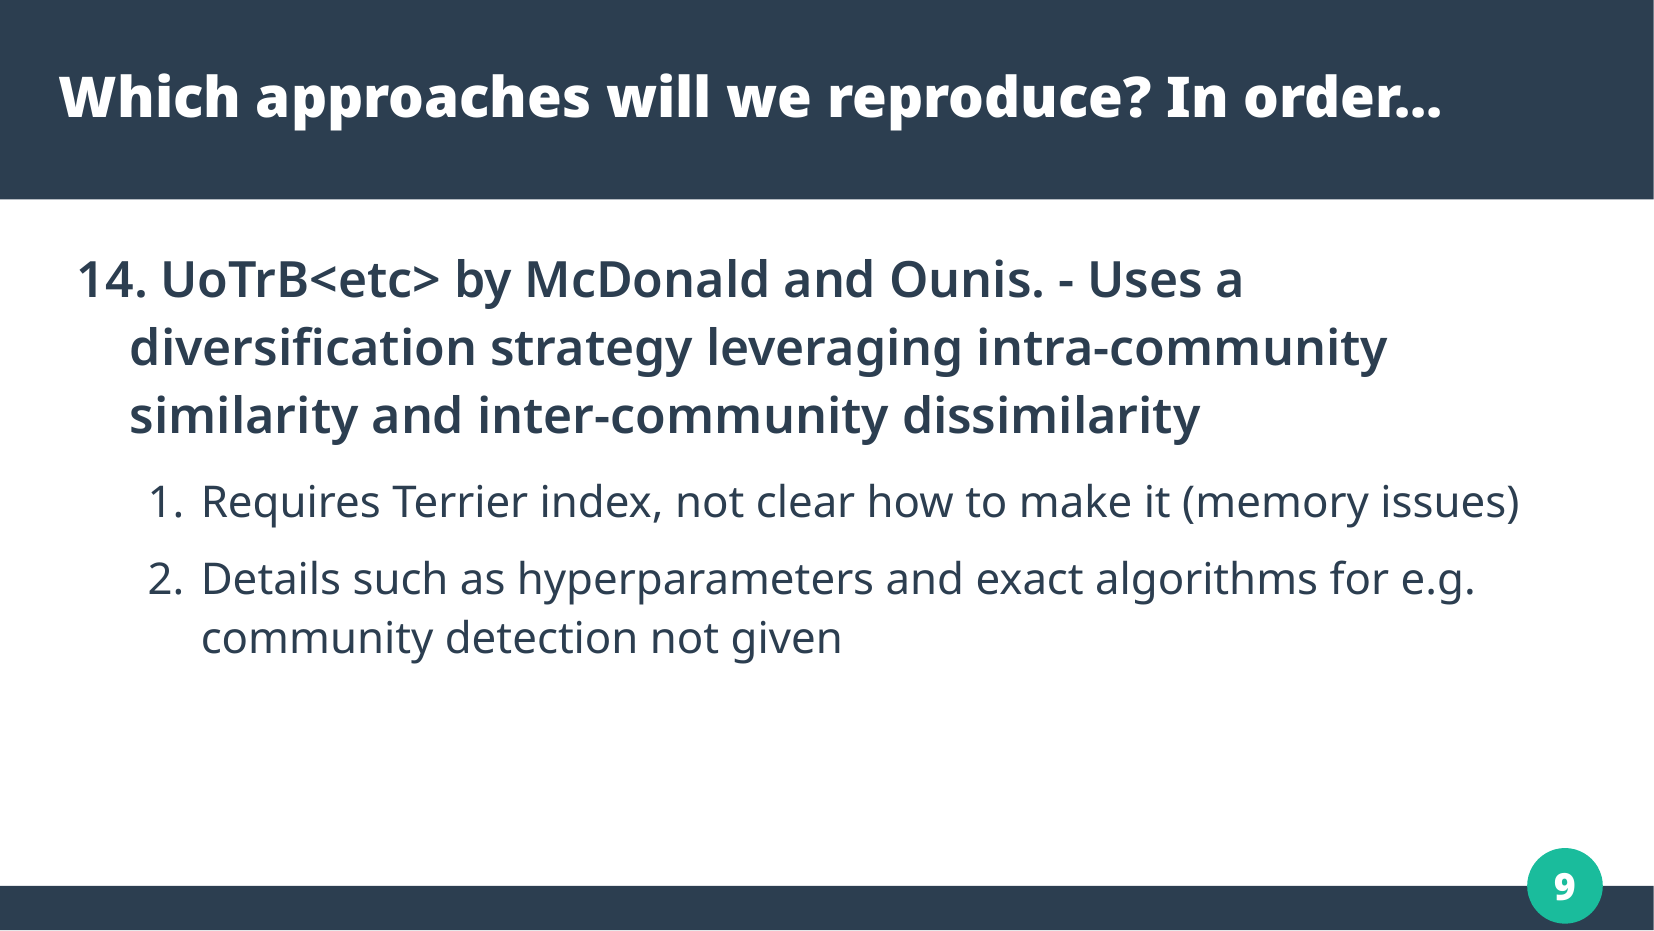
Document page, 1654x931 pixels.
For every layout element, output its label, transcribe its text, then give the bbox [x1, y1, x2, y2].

title Which approaches will we reproduce? In order... [59, 37, 1595, 156]
list UoTrB<etc> by McDonald and Ounis. - Uses a diversification strategy leveraging intra-community similarity and inter-community dissimilarity Requires Terrier index, not clear how to make it (memory issues) Details such as hyperparameters and exact algorithms for e.g. community detection not given [59, 243, 1595, 864]
